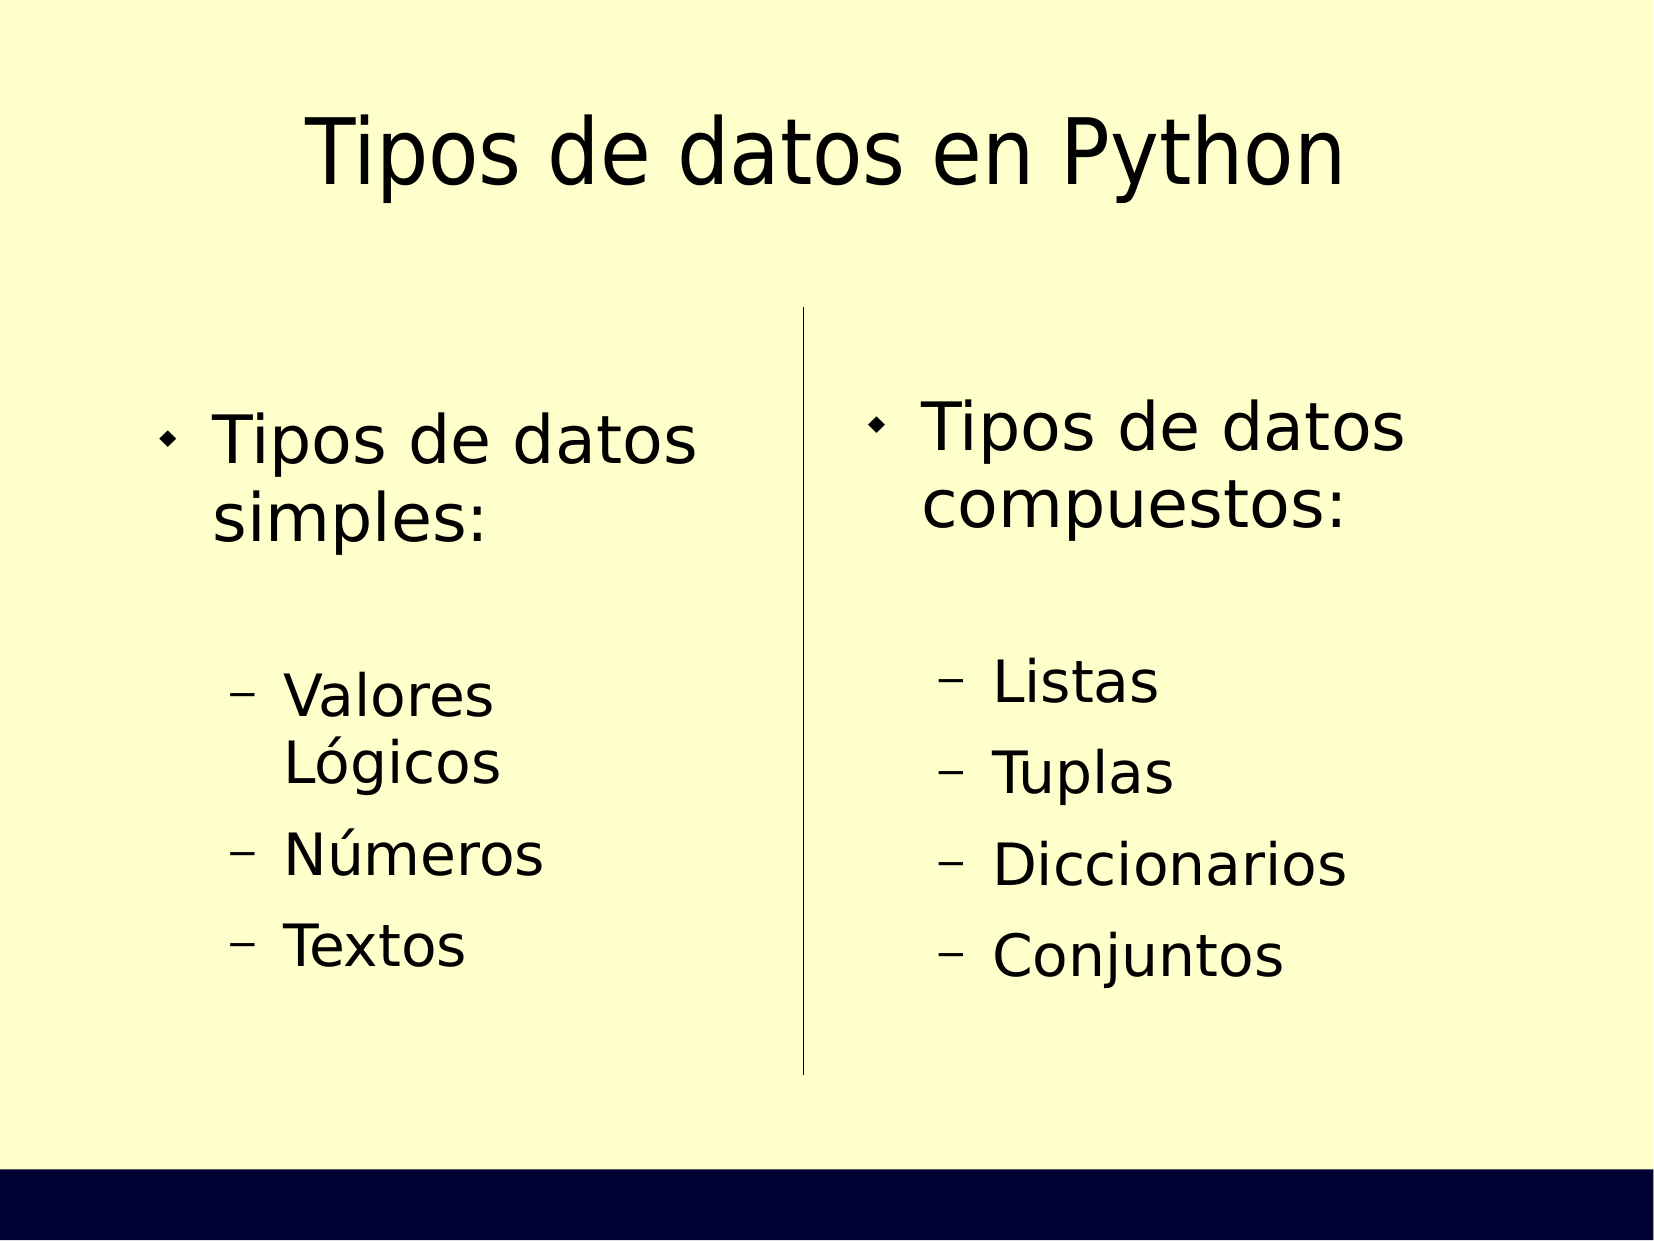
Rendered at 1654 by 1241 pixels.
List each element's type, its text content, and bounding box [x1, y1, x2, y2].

list Tipos de datos compuestos: Listas Tuplas Diccionarios Conjuntos [850, 256, 1430, 1123]
title Tipos de datos en Python [82, 49, 1571, 257]
list Tipos de datos simples: Valores Lógicos Números Textos [141, 283, 721, 1099]
